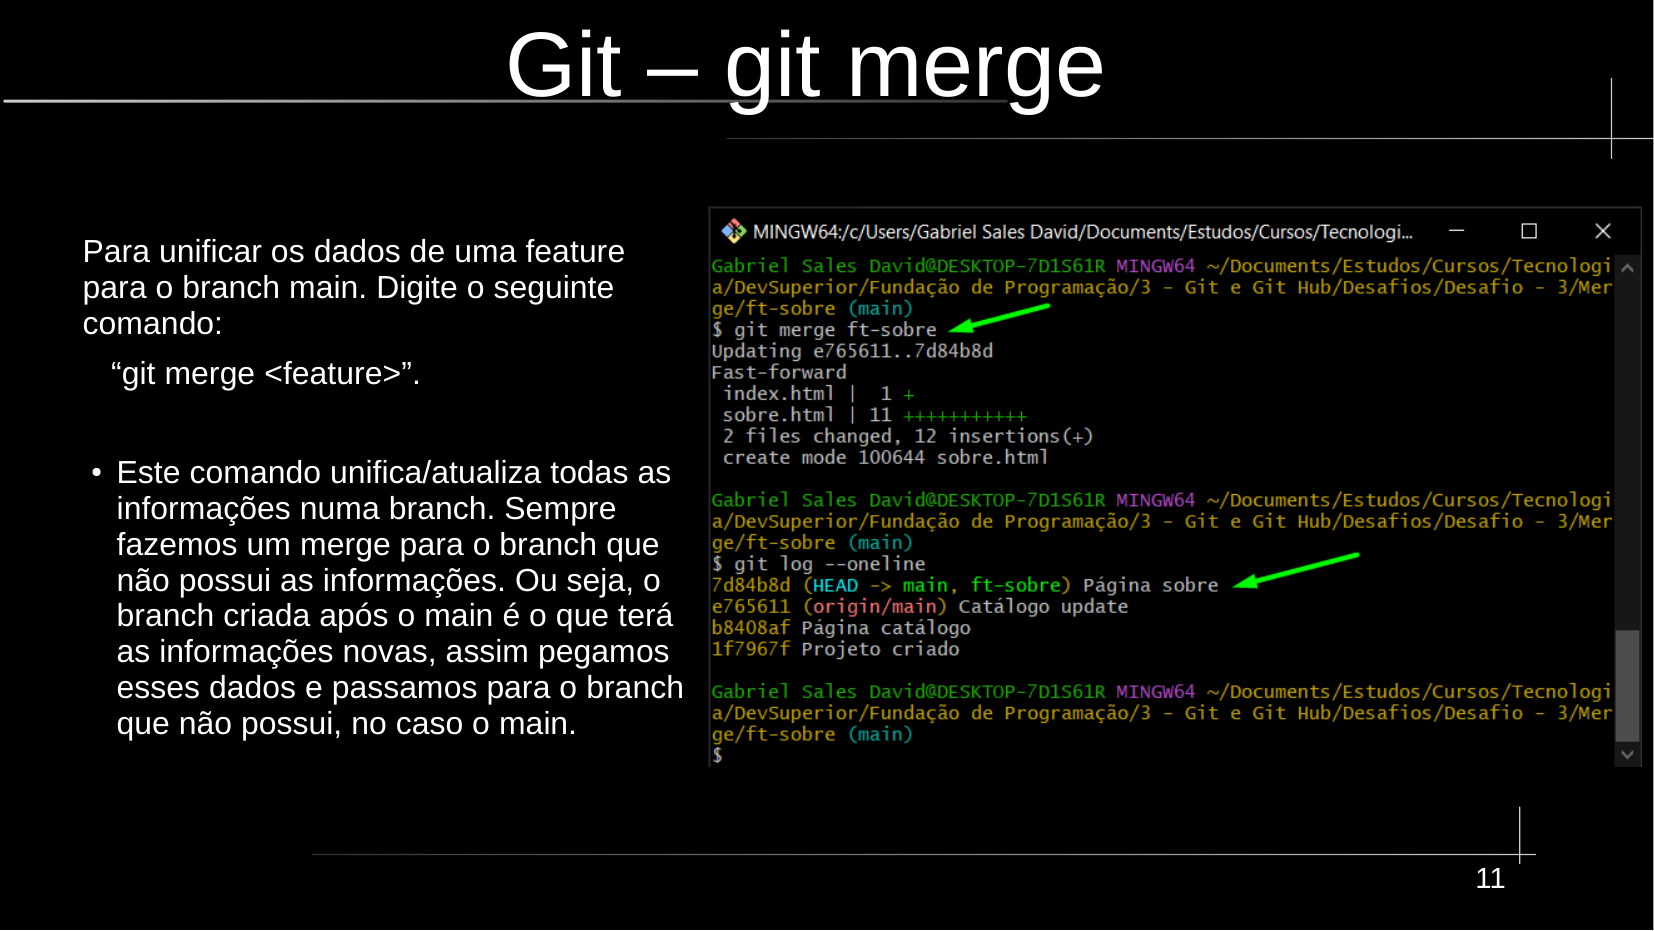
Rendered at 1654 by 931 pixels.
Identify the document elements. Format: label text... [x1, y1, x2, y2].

title Git – git merge [23, 11, 1589, 119]
list Para unificar os dados de uma feature para o branch main. Digite o seguinte comando: “git merge <feature>”. Este comando unifica/atualiza todas as informações numa branch. Sempre fazemos um merge para o branch que não possui as informações. Ou seja, o branch criada após o main é o que terá as informações novas, assim pegamos esses dados e passamos para o branch que não possui, no caso o main. [82, 217, 696, 758]
picture [708, 206, 1642, 767]
